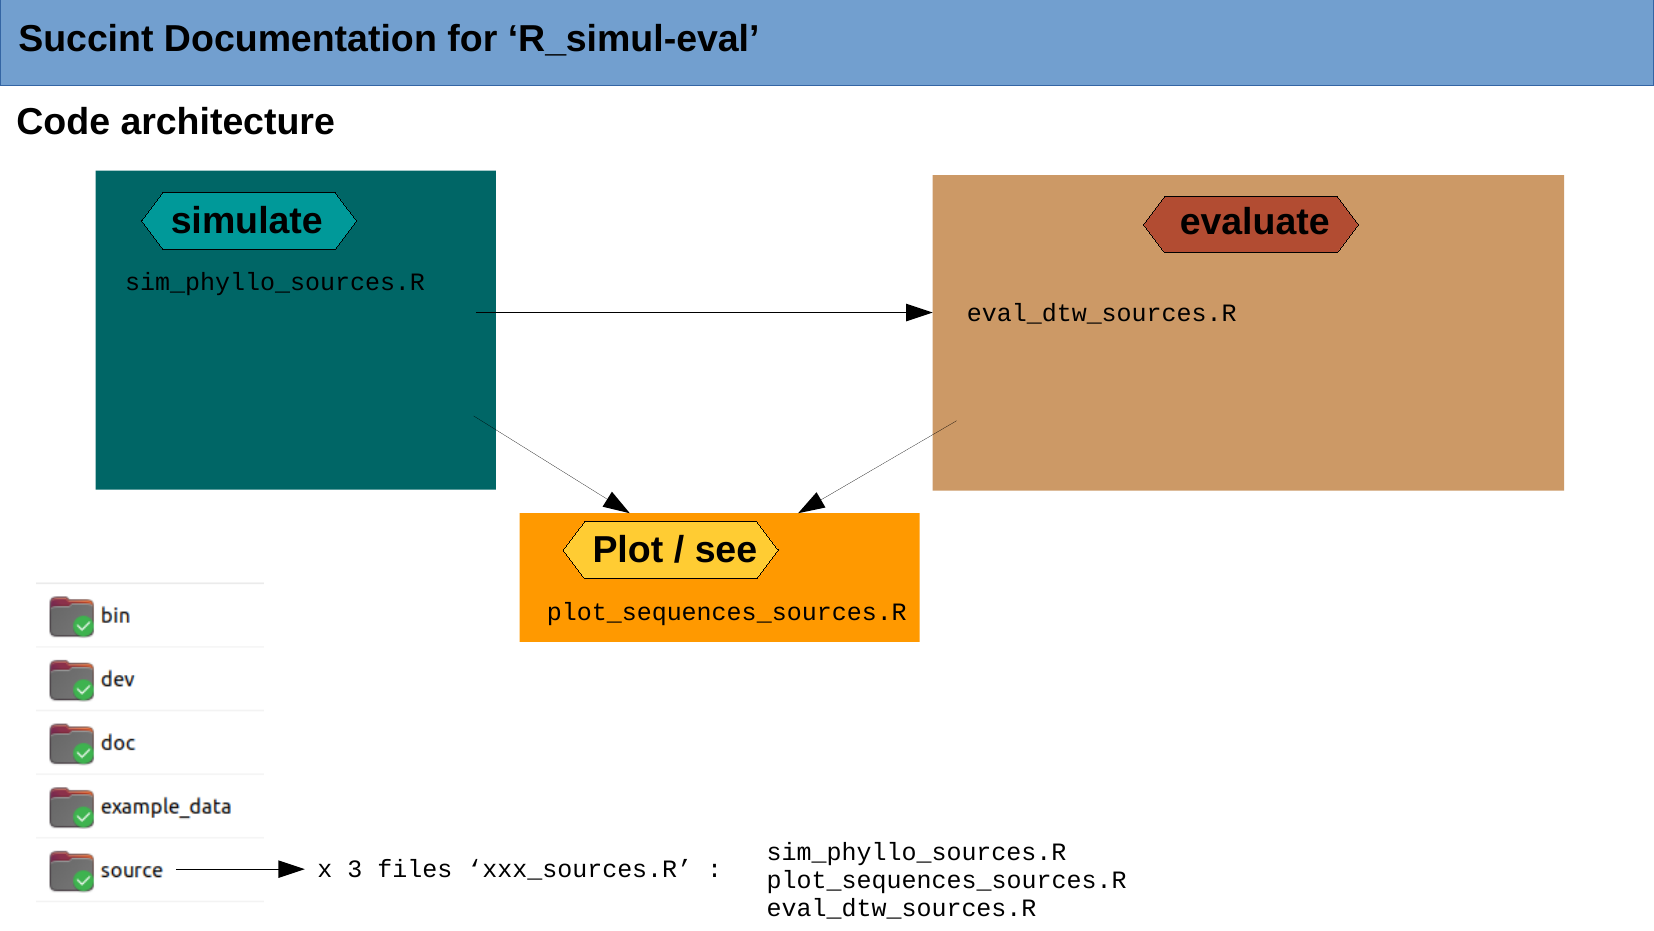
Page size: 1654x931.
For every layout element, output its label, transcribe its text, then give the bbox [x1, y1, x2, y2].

text_box evaluate [1165, 193, 1350, 251]
text_box Succint Documentation for ‘R_simul-eval’ [3, 9, 783, 67]
text_box Plot / see [577, 521, 773, 579]
text_box [932, 175, 1565, 491]
text_box Code architecture [1, 93, 720, 150]
text_box [519, 513, 920, 642]
text_box simulate [156, 192, 338, 250]
text_box plot_sequences_sources.R [532, 591, 1055, 642]
text_box [95, 170, 496, 490]
text_box eval_dtw_sources.R [952, 293, 1476, 344]
text_box x 3 files ‘xxx_sources.R’ : [302, 849, 738, 893]
text_box sim_phyllo_sources.R plot_sequences_sources.R eval_dtw_sources.R [751, 832, 1198, 931]
picture [36, 580, 264, 912]
text_box [0, 0, 1654, 86]
text_box sim_phyllo_sources.R [110, 262, 634, 313]
